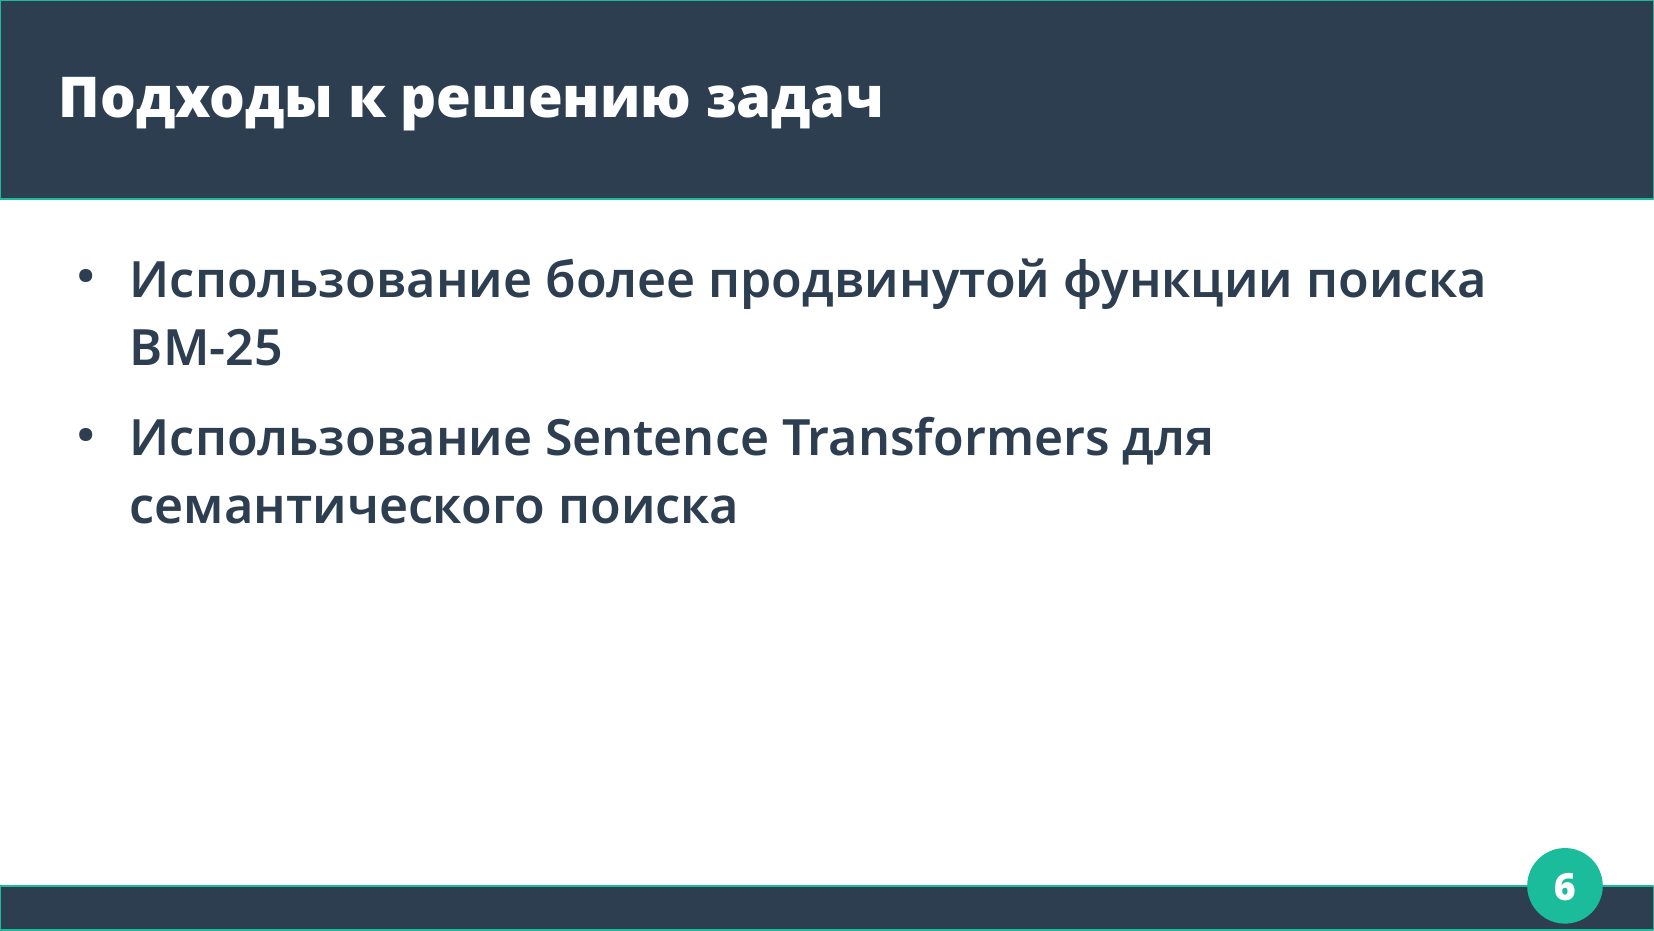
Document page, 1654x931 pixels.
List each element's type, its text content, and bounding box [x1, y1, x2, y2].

title Подходы к решению задач [59, 37, 1595, 156]
list Использование более продвинутой функции поиска BM-25 Использование Sentence Transformers для семантического поиска [59, 243, 1595, 864]
